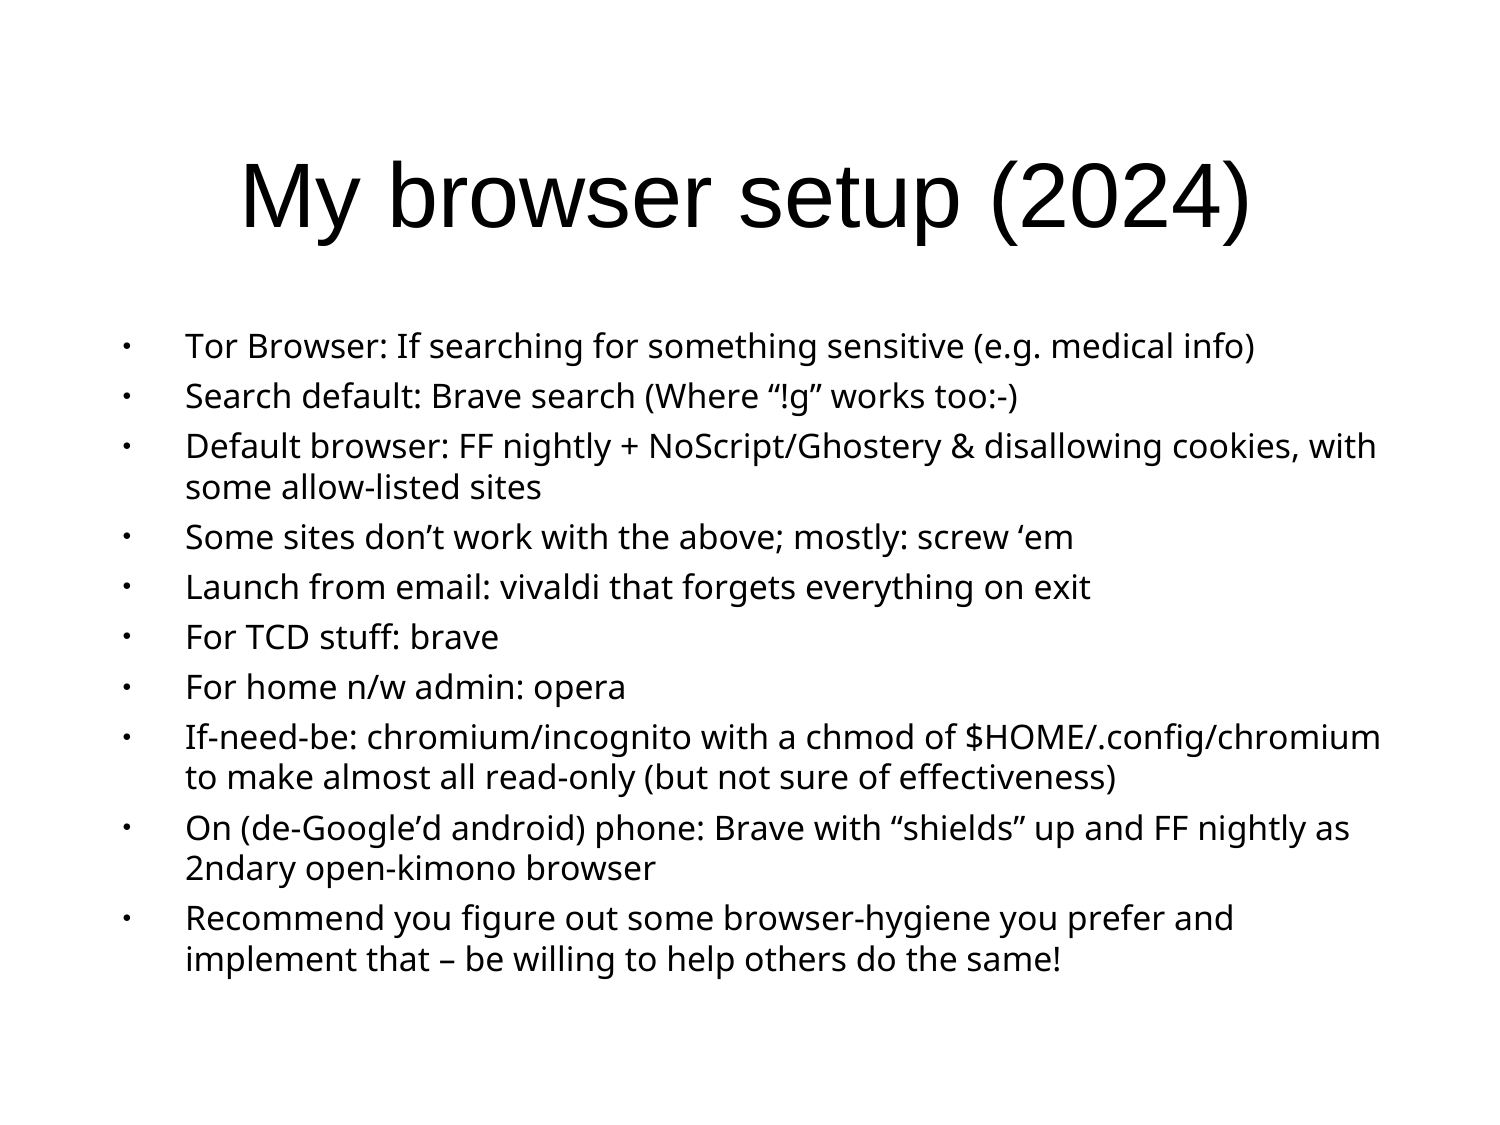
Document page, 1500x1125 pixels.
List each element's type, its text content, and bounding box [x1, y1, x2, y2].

list Tor Browser: If searching for something sensitive (e.g. medical info) Search default: Brave search (Where “!g” works too:-) Default browser: FF nightly + NoScript/Ghostery & disallowing cookies, with some allow-listed sites Some sites don’t work with the above; mostly: screw ‘em Launch from email: vivaldi that forgets everything on exit For TCD stuff: brave For home n/w admin: opera If-need-be: chromium/incognito with a chmod of $HOME/.config/chromium to make almost all read-only (but not sure of effectiveness) On (de-Google’d android) phone: Brave with “shields” up and FF nightly as 2ndary open-kimono browser Recommend you figure out some browser-hygiene you prefer and implement that – be willing to help others do the same! [112, 324, 1382, 994]
title My browser setup (2024) [112, 99, 1382, 282]
